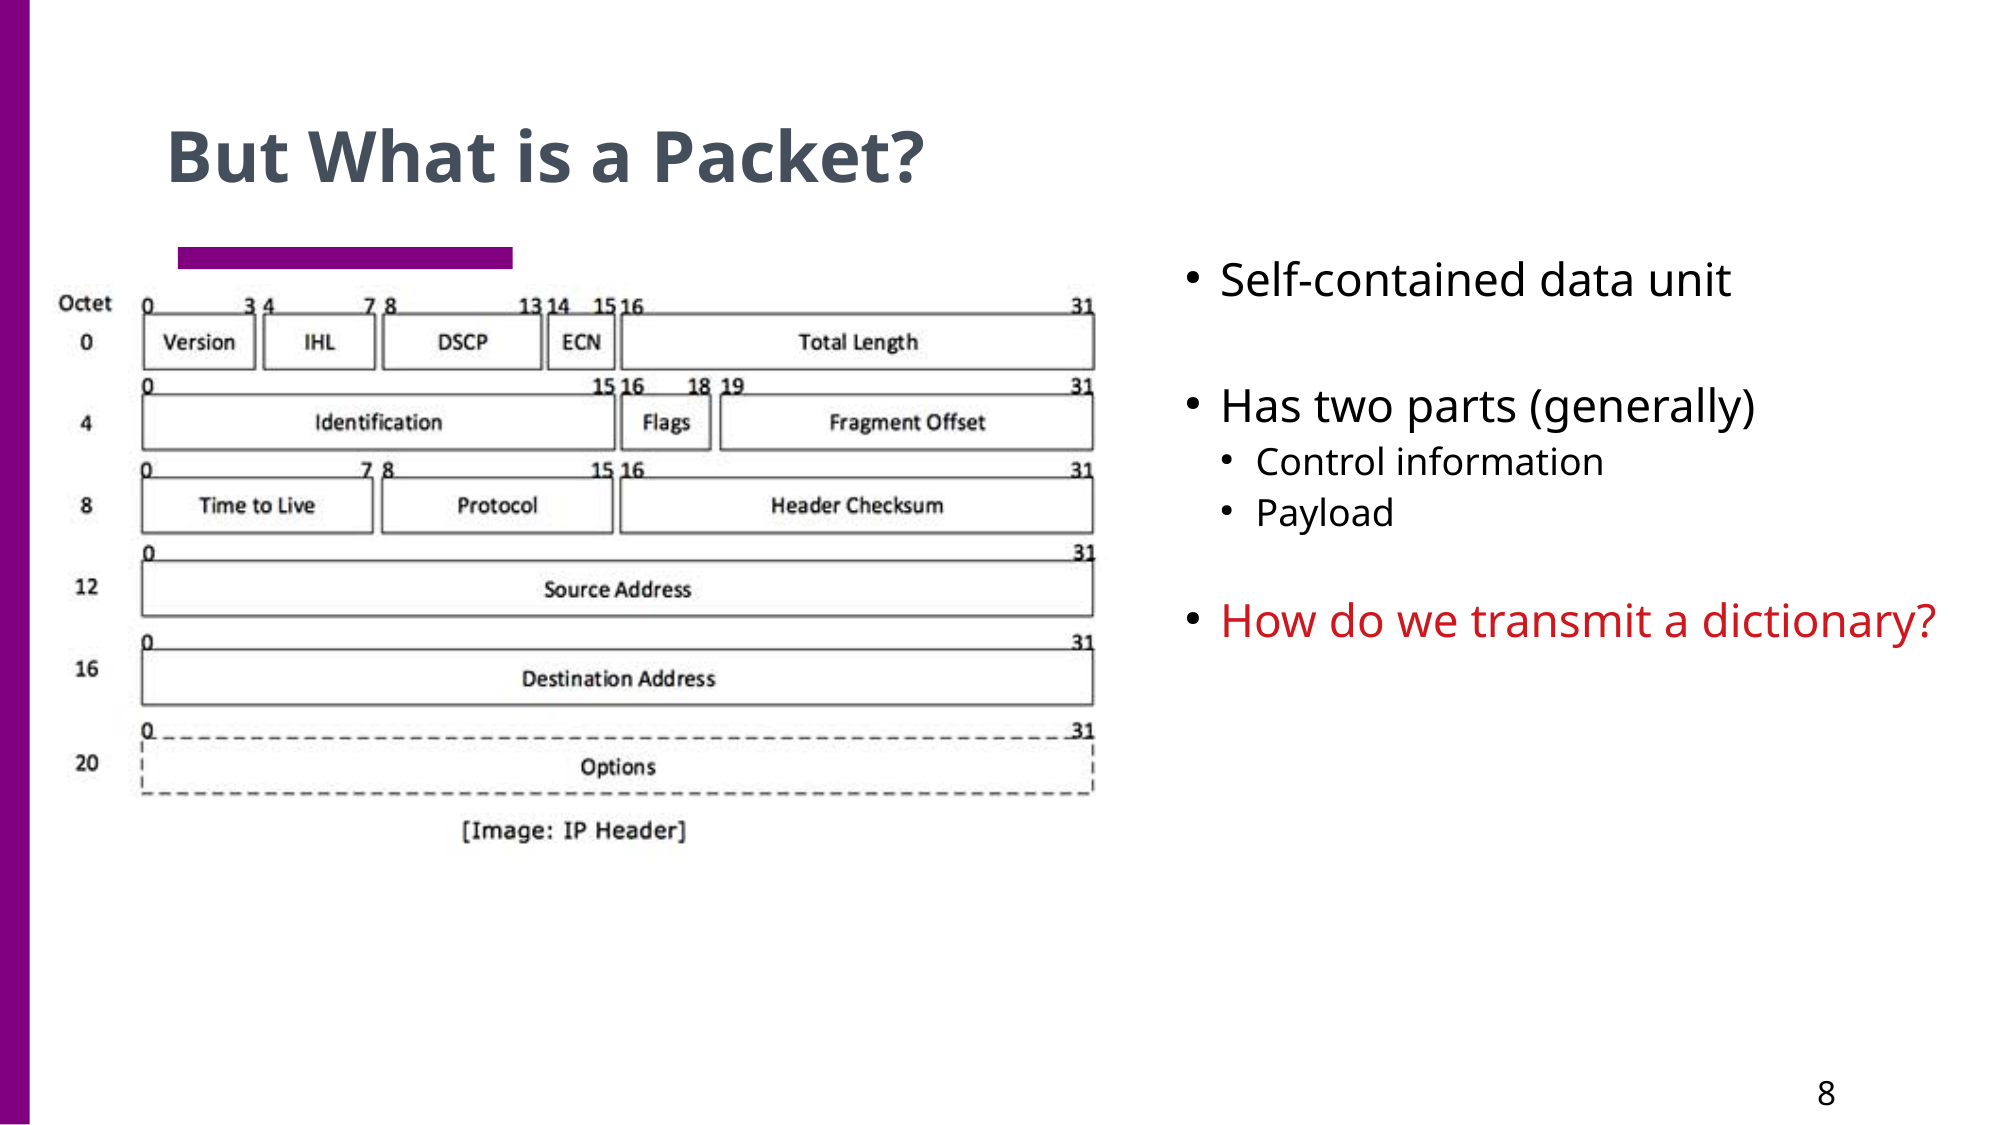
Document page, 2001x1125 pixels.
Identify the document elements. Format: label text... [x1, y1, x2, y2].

picture [53, 284, 1111, 855]
text_box Self-contained data unit Has two parts (generally) Control information Payload How do we transmit a dictionary? [1170, 240, 2000, 721]
text_box But What is a Packet? [151, 0, 1849, 212]
